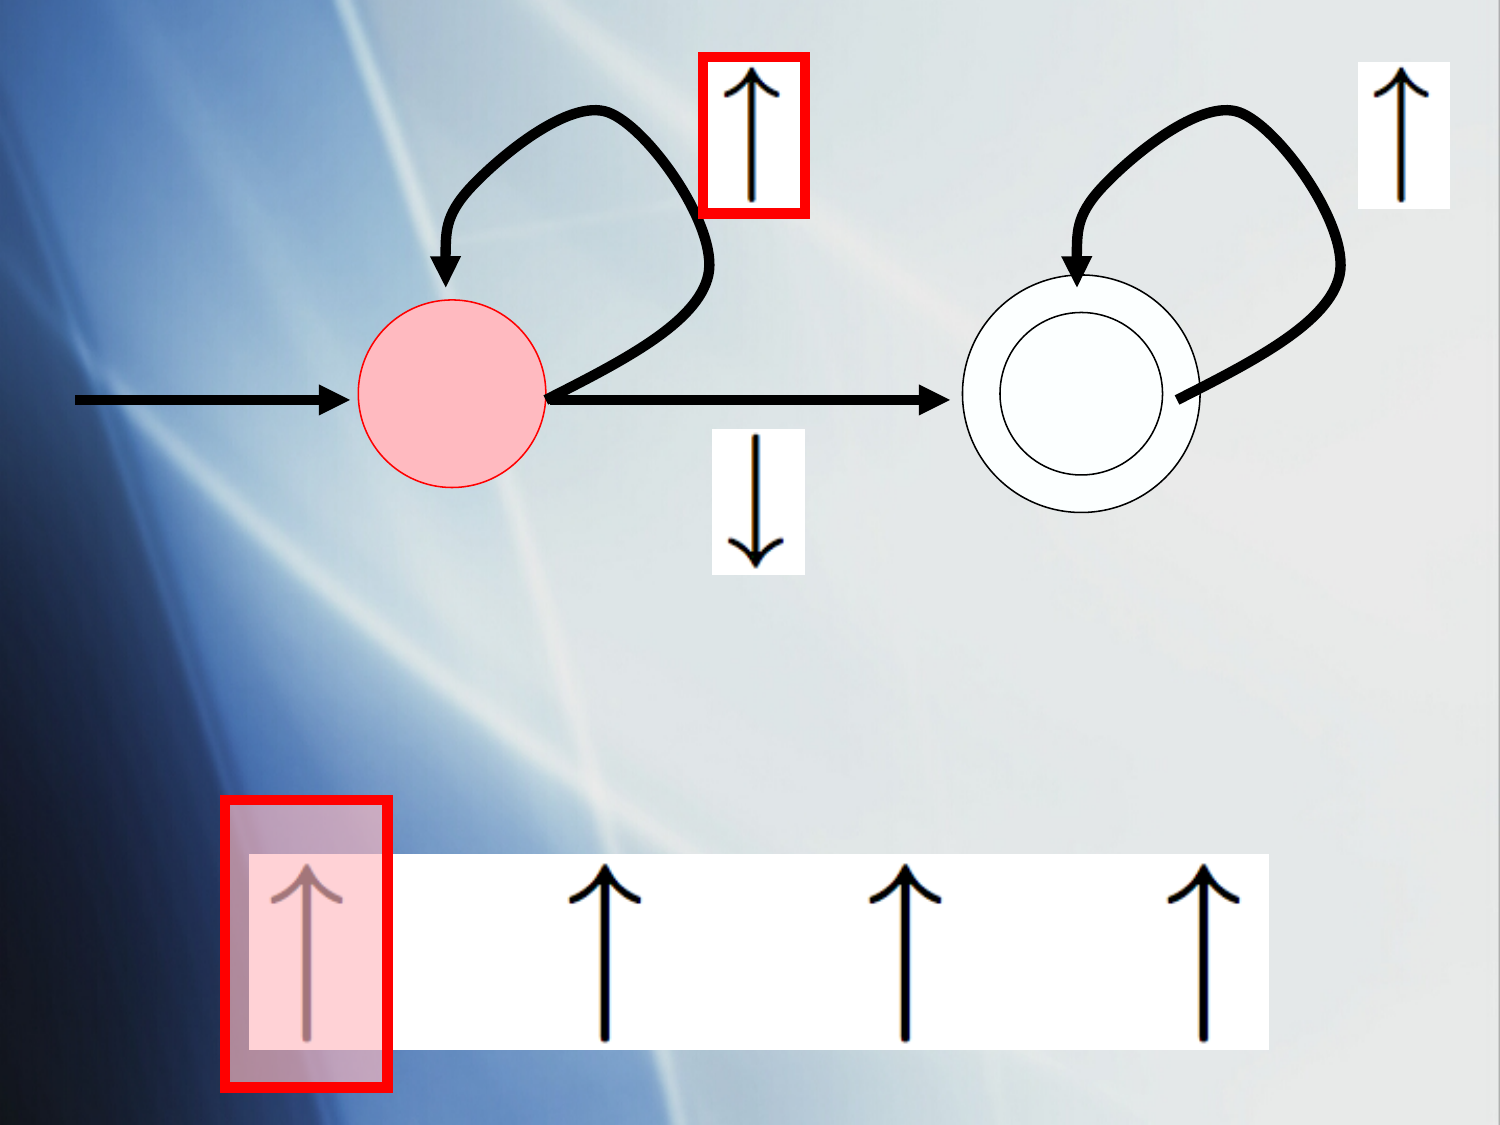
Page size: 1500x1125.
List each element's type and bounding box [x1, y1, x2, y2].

picture [0, 0, 1500, 1125]
text_box [225, 800, 388, 1088]
text_box [358, 299, 546, 488]
text_box [962, 275, 1201, 513]
